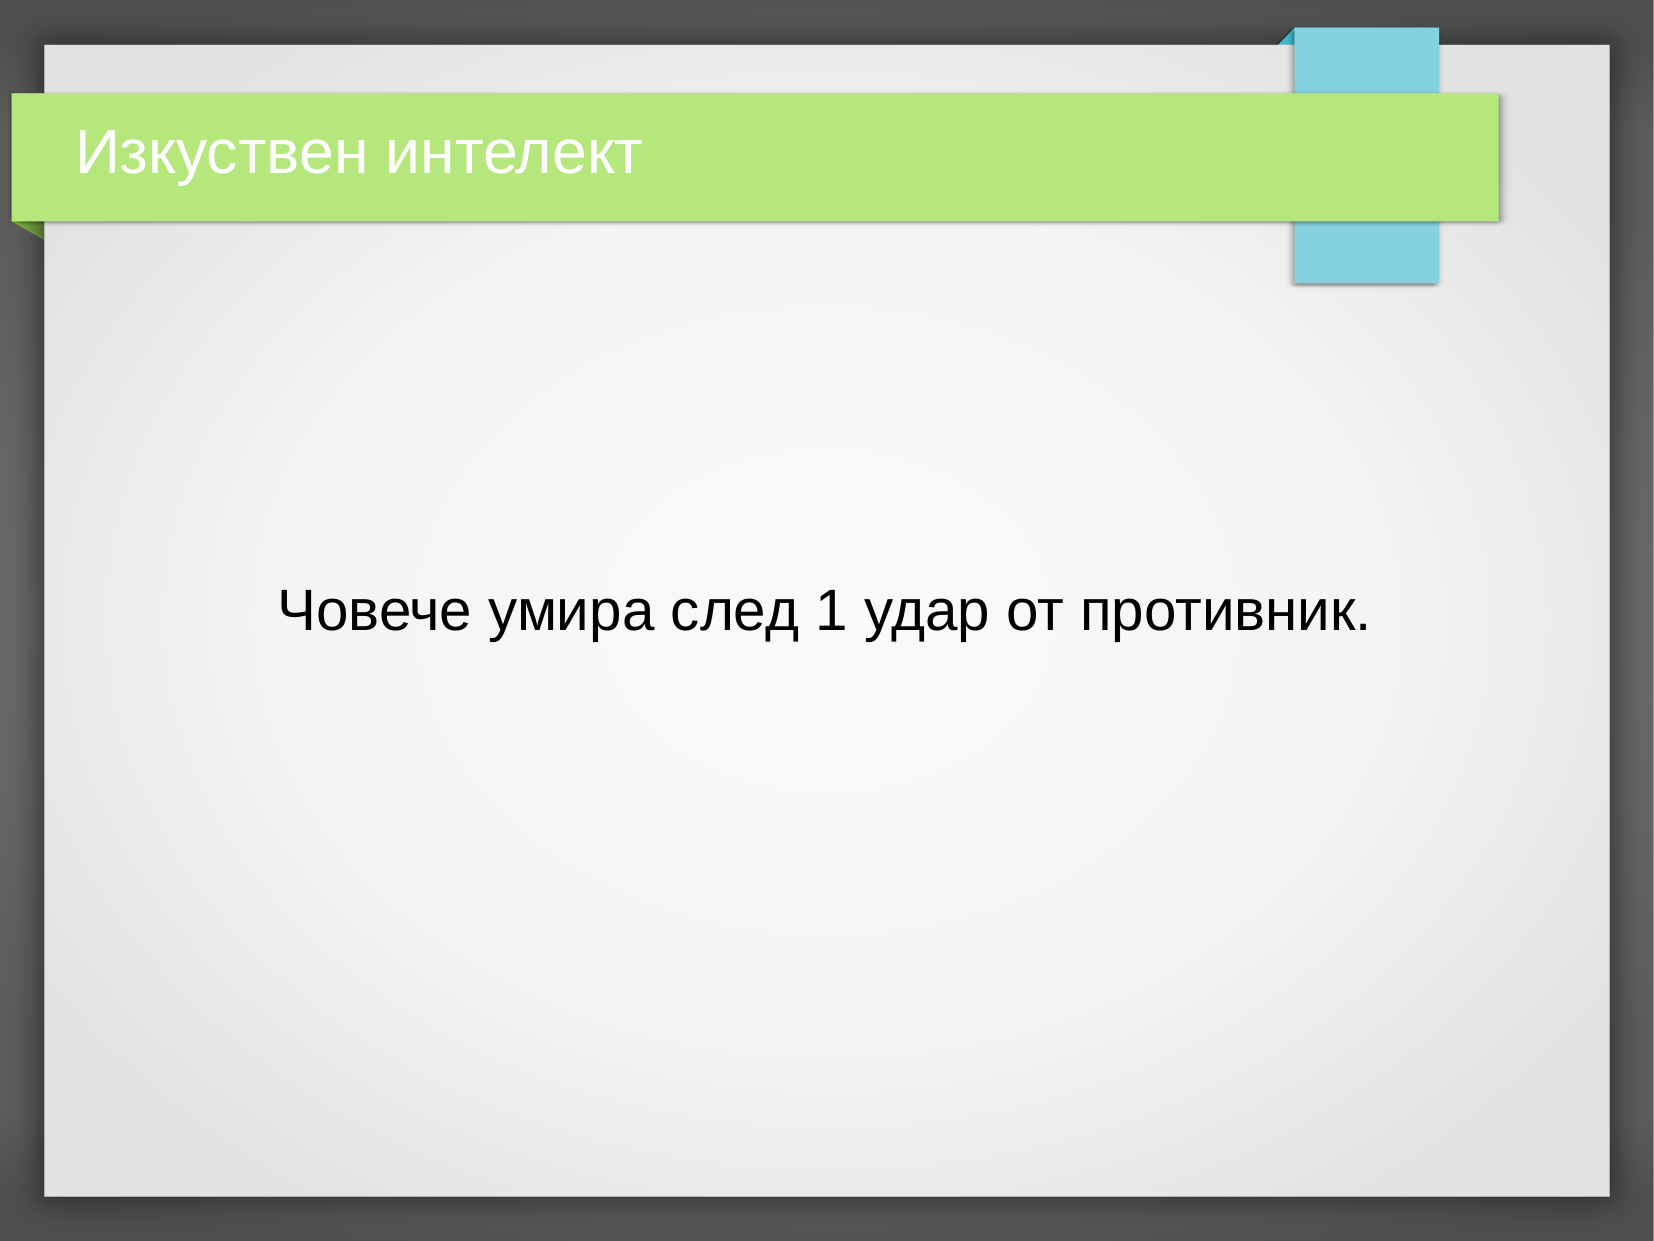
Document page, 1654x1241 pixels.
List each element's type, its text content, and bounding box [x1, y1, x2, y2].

picture [0, 0, 1654, 1241]
title Изкуствен интелект [75, 47, 1564, 256]
text_box Човече умира след 1 удар от противник. [60, 570, 1591, 650]
